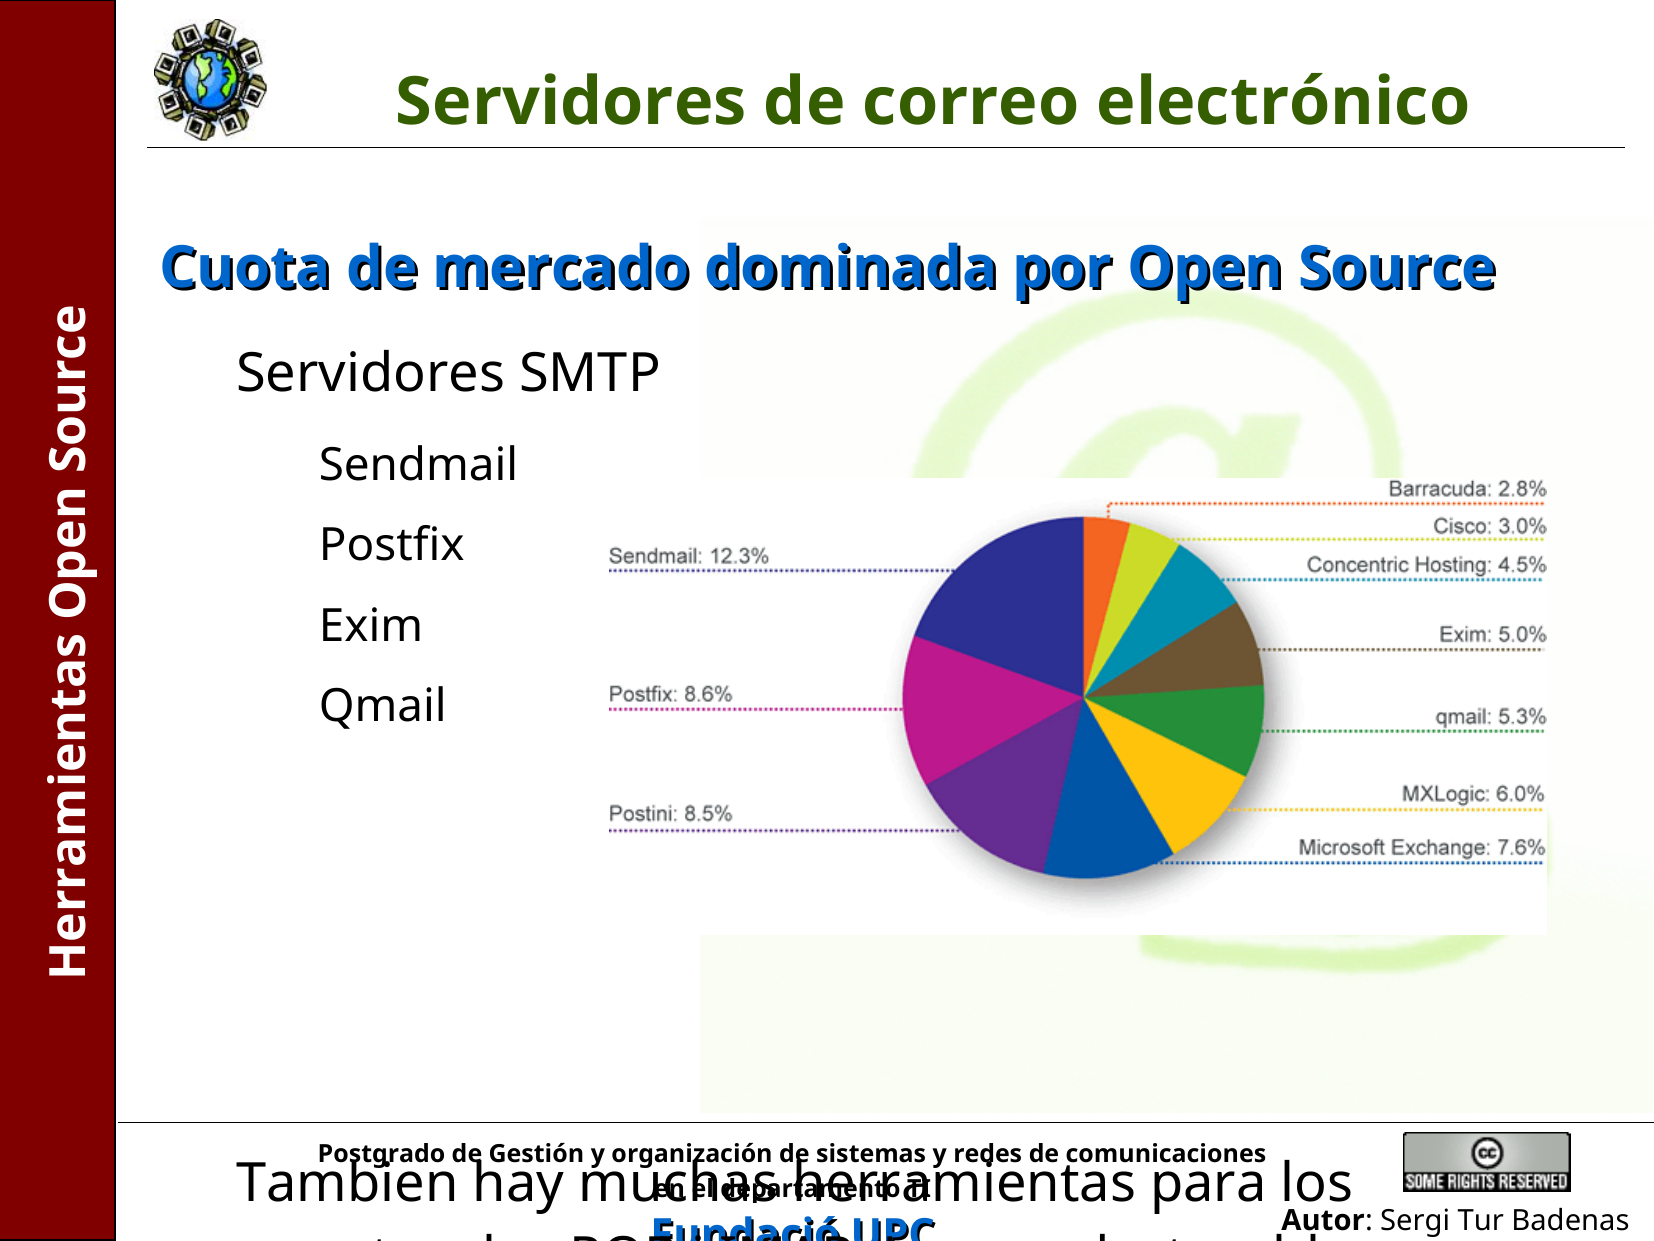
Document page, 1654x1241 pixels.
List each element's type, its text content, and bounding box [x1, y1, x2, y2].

list Cuota de mercado dominada por Open Source Servidores SMTP Sendmail Postfix Exim Qmail Tambien hay muchas herramientas para los protocolos POP i IMAP. La mas destacable Courier Mail Server [141, 225, 1630, 1065]
picture [154, 19, 268, 142]
picture [700, 217, 1654, 1113]
picture [1403, 1132, 1571, 1192]
title Servidores de correo electrónico [224, 49, 1643, 148]
